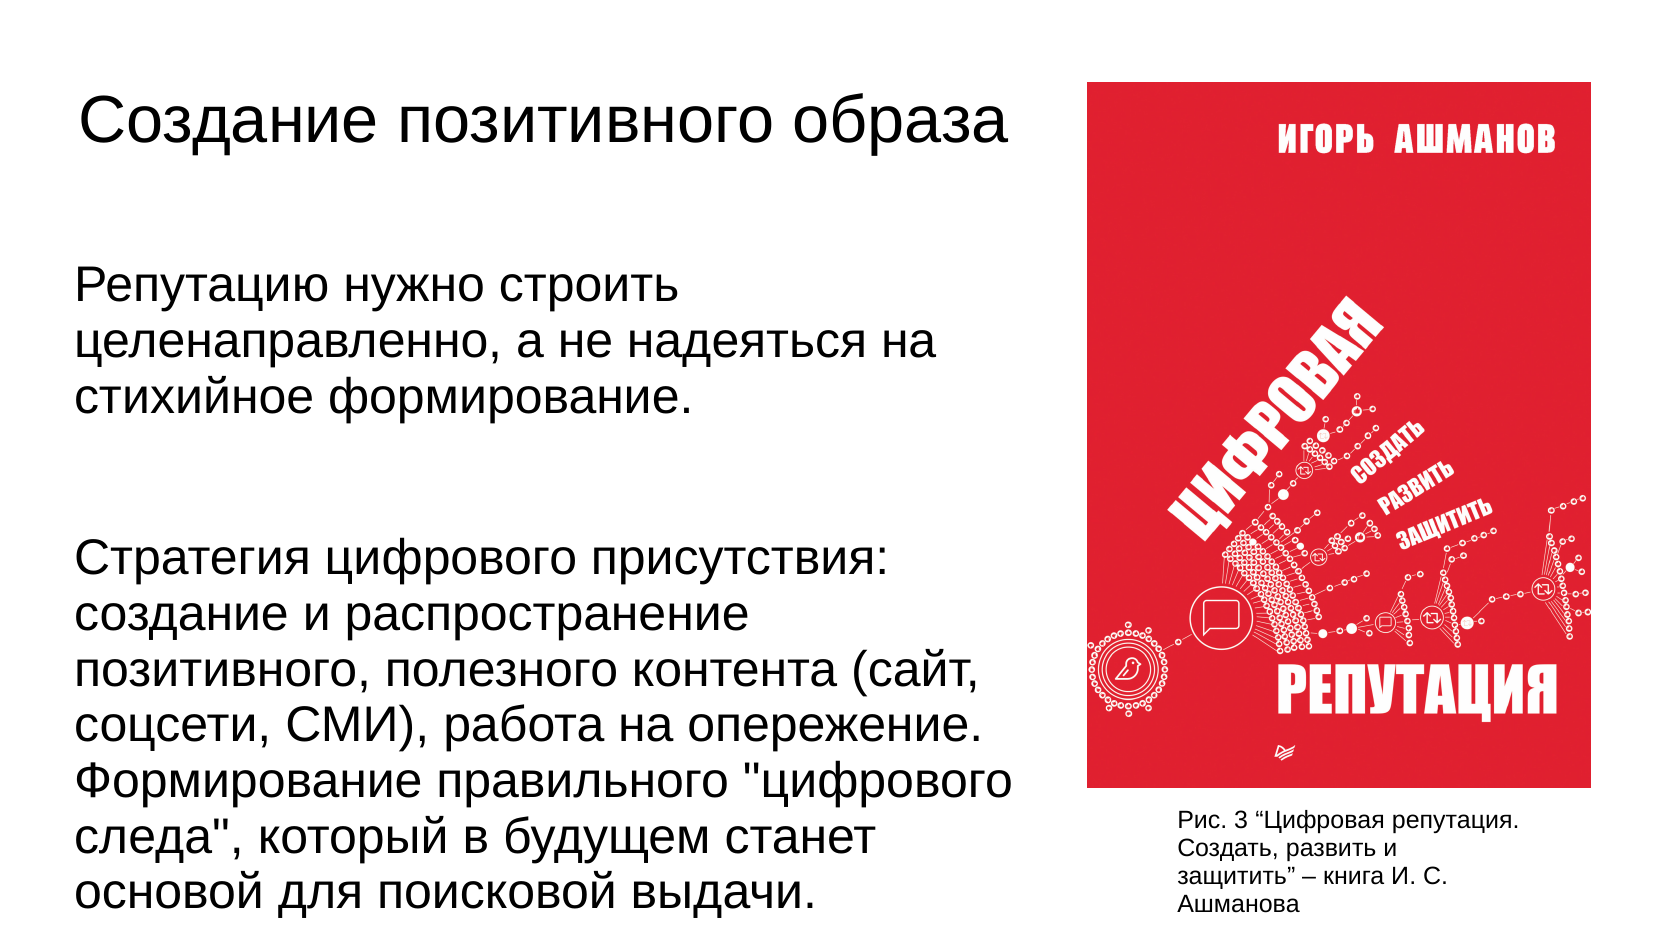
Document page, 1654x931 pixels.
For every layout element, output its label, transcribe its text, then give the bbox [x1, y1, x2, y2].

picture [1087, 82, 1591, 788]
text_box Рис. 3 “Цифровая репутация. Создать, развить и защитить” – книга И. С. Ашманова [1162, 798, 1538, 931]
text_box Создание позитивного образа Репутацию нужно строить целенаправленно, а не надеяться на стихийное формирование. Стратегия цифрового присутствия: создание и распространение позитивного, полезного контента (сайт, соцсети, СМИ), работа на опережение. Формирование правильного "цифрового следа", который в будущем станет основой для поисковой выдачи. [37, 75, 1051, 841]
